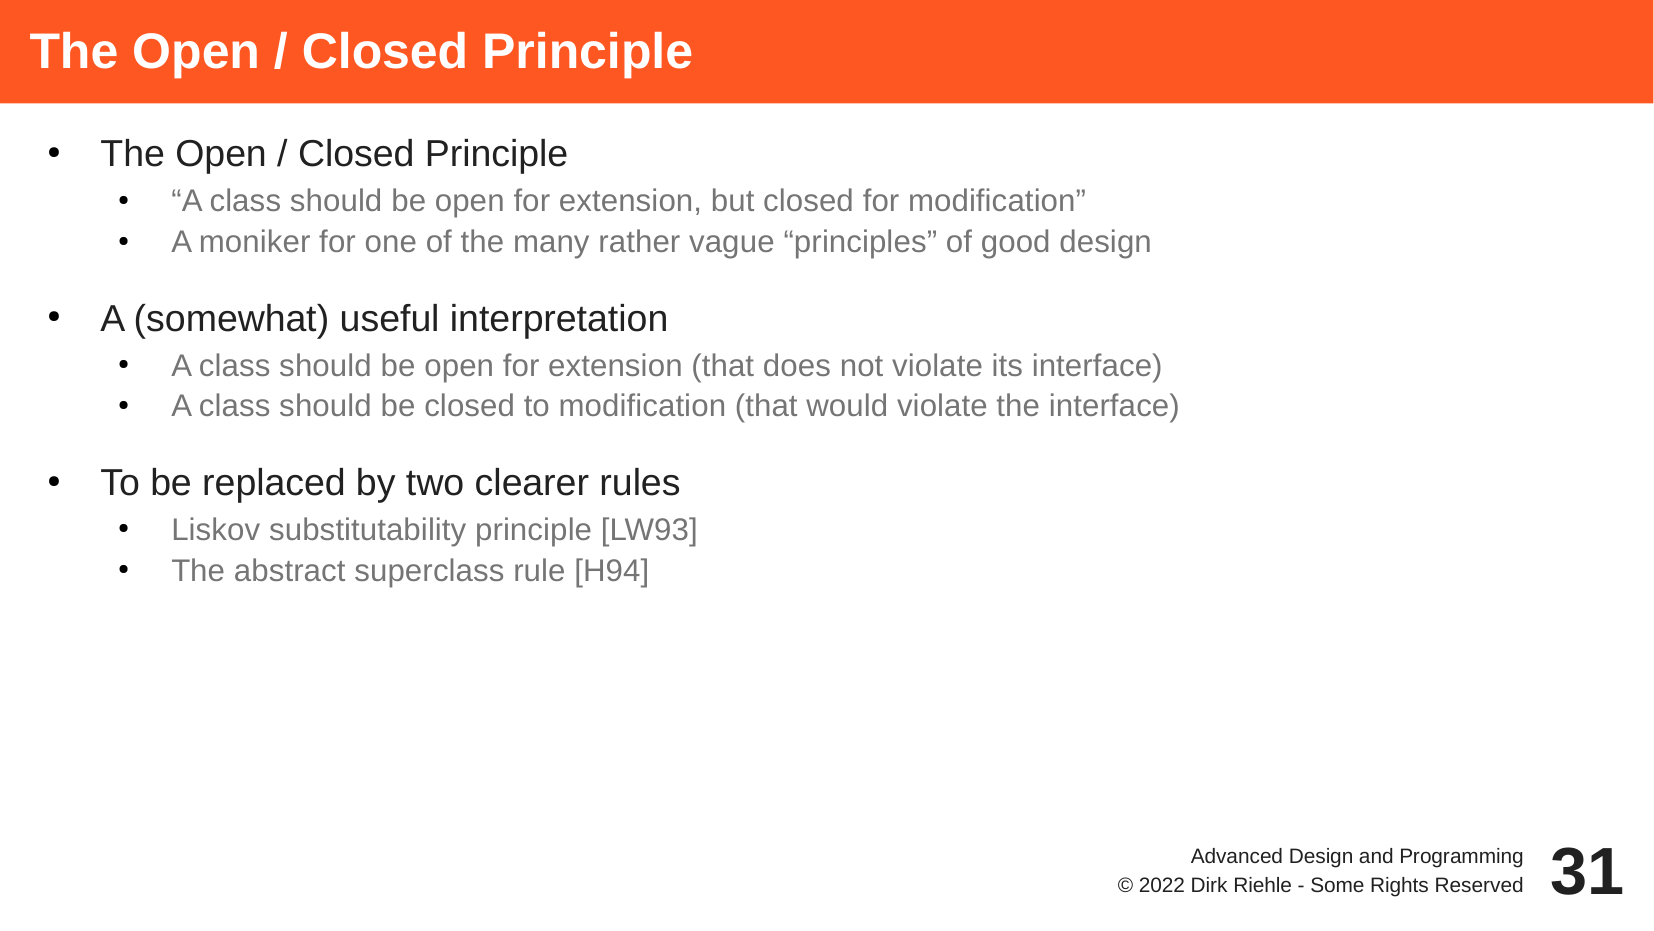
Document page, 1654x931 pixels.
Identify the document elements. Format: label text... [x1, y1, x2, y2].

list The Open / Closed Principle “A class should be open for extension, but closed for modification” A moniker for one of the many rather vague “principles” of good design A (somewhat) useful interpretation A class should be open for extension (that does not violate its interface) A class should be closed to modification (that would violate the interface) To be replaced by two clearer rules Liskov substitutability principle [LW93] The abstract superclass rule [H94] [29, 132, 1625, 813]
title The Open / Closed Principle [0, 0, 1654, 104]
